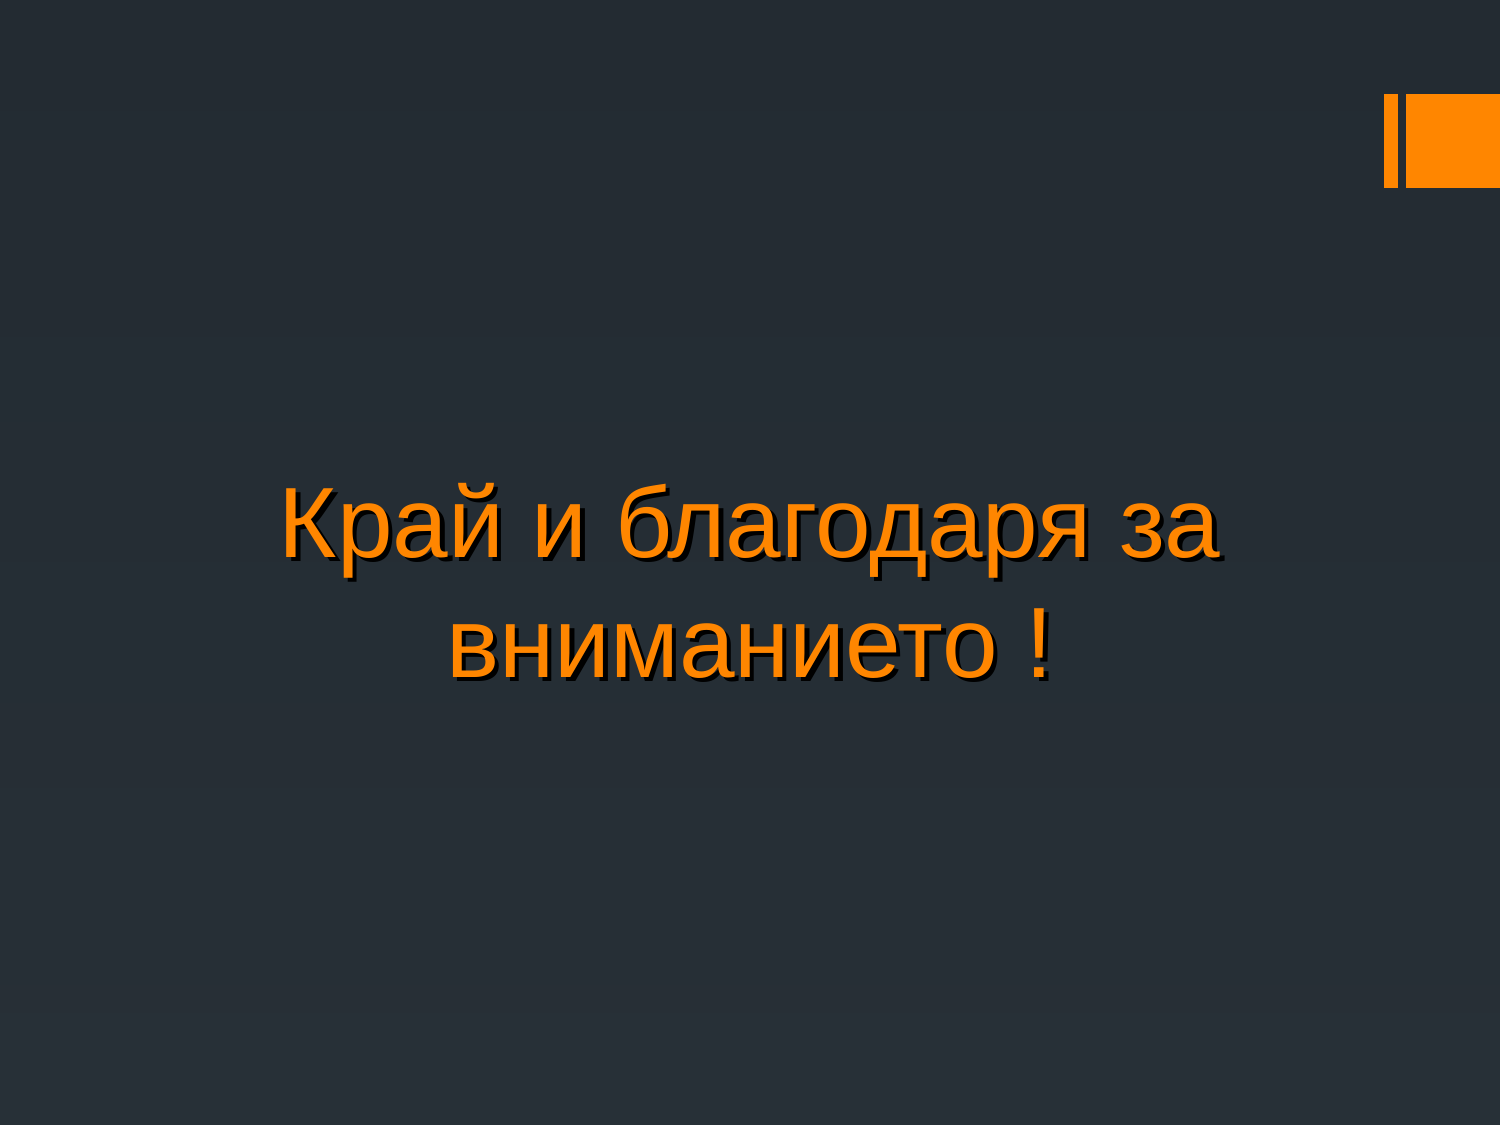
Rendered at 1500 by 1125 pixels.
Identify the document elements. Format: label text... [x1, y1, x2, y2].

title Край и благодаря за вниманието ! [150, 278, 1351, 705]
